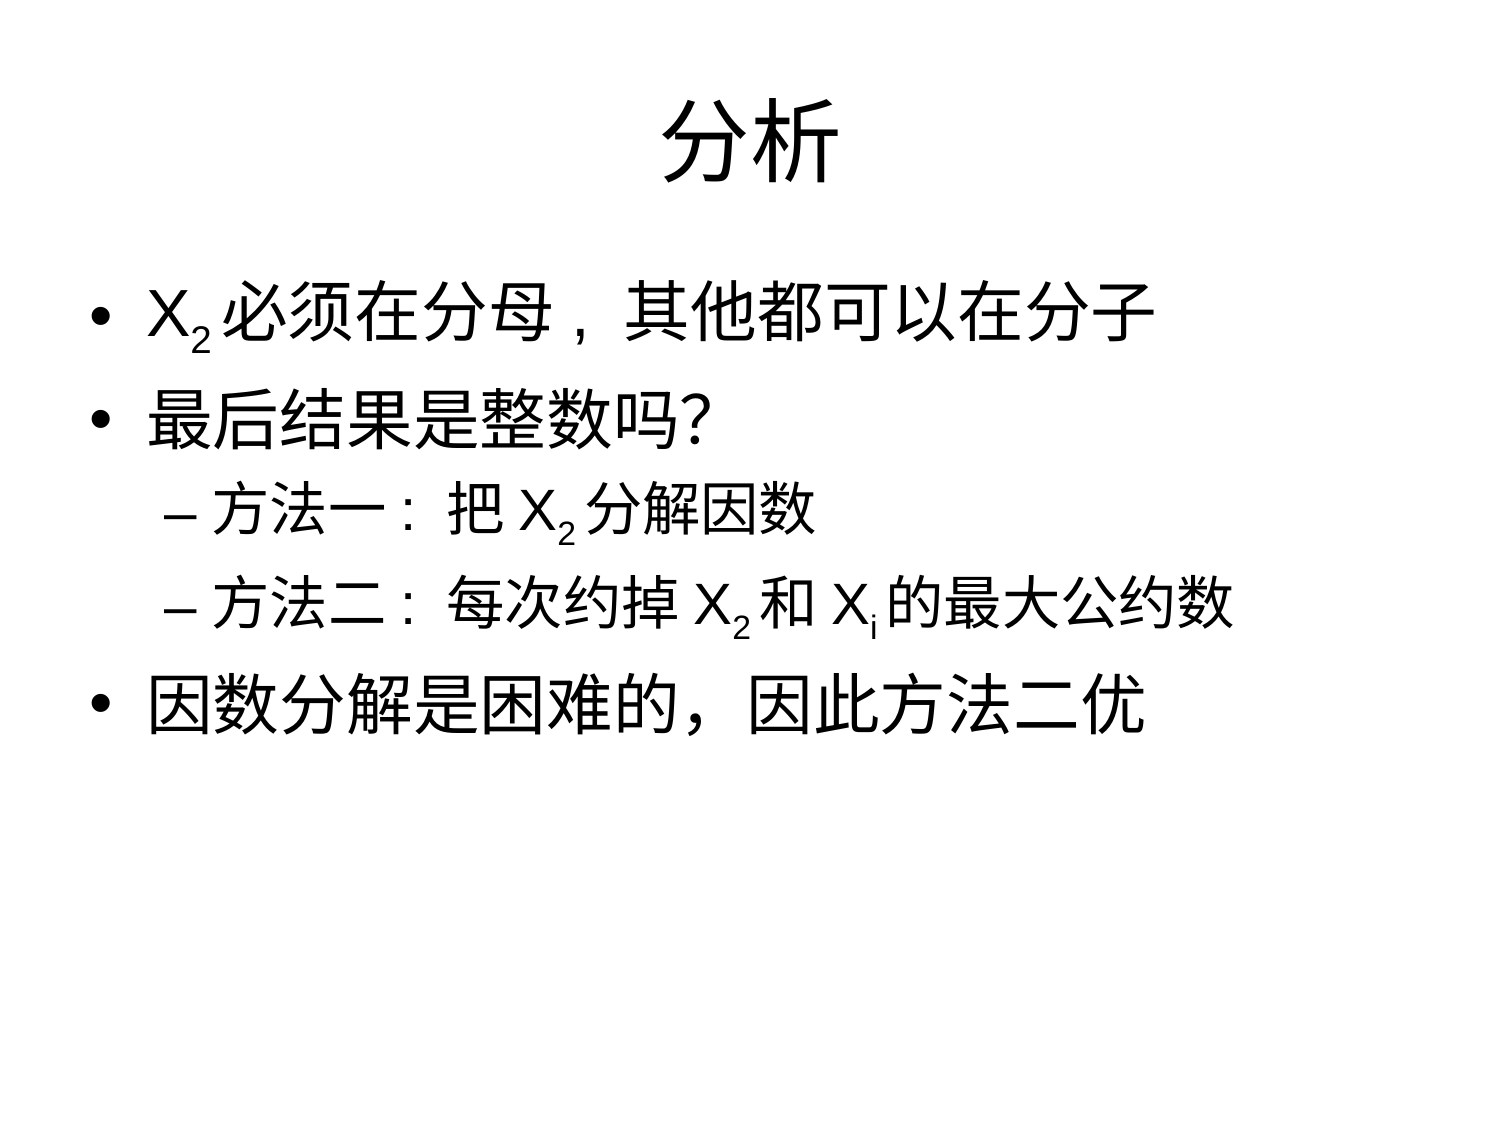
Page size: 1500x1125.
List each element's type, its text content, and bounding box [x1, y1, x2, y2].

title 分析 [75, 45, 1426, 233]
list X2必须在分母, 其他都可以在分子 最后结果是整数吗？ 方法一: 把X2分解因数 方法二: 每次约掉X2和Xi的最大公约数 因数分解是困难的，因此方法二优 [75, 262, 1426, 1006]
